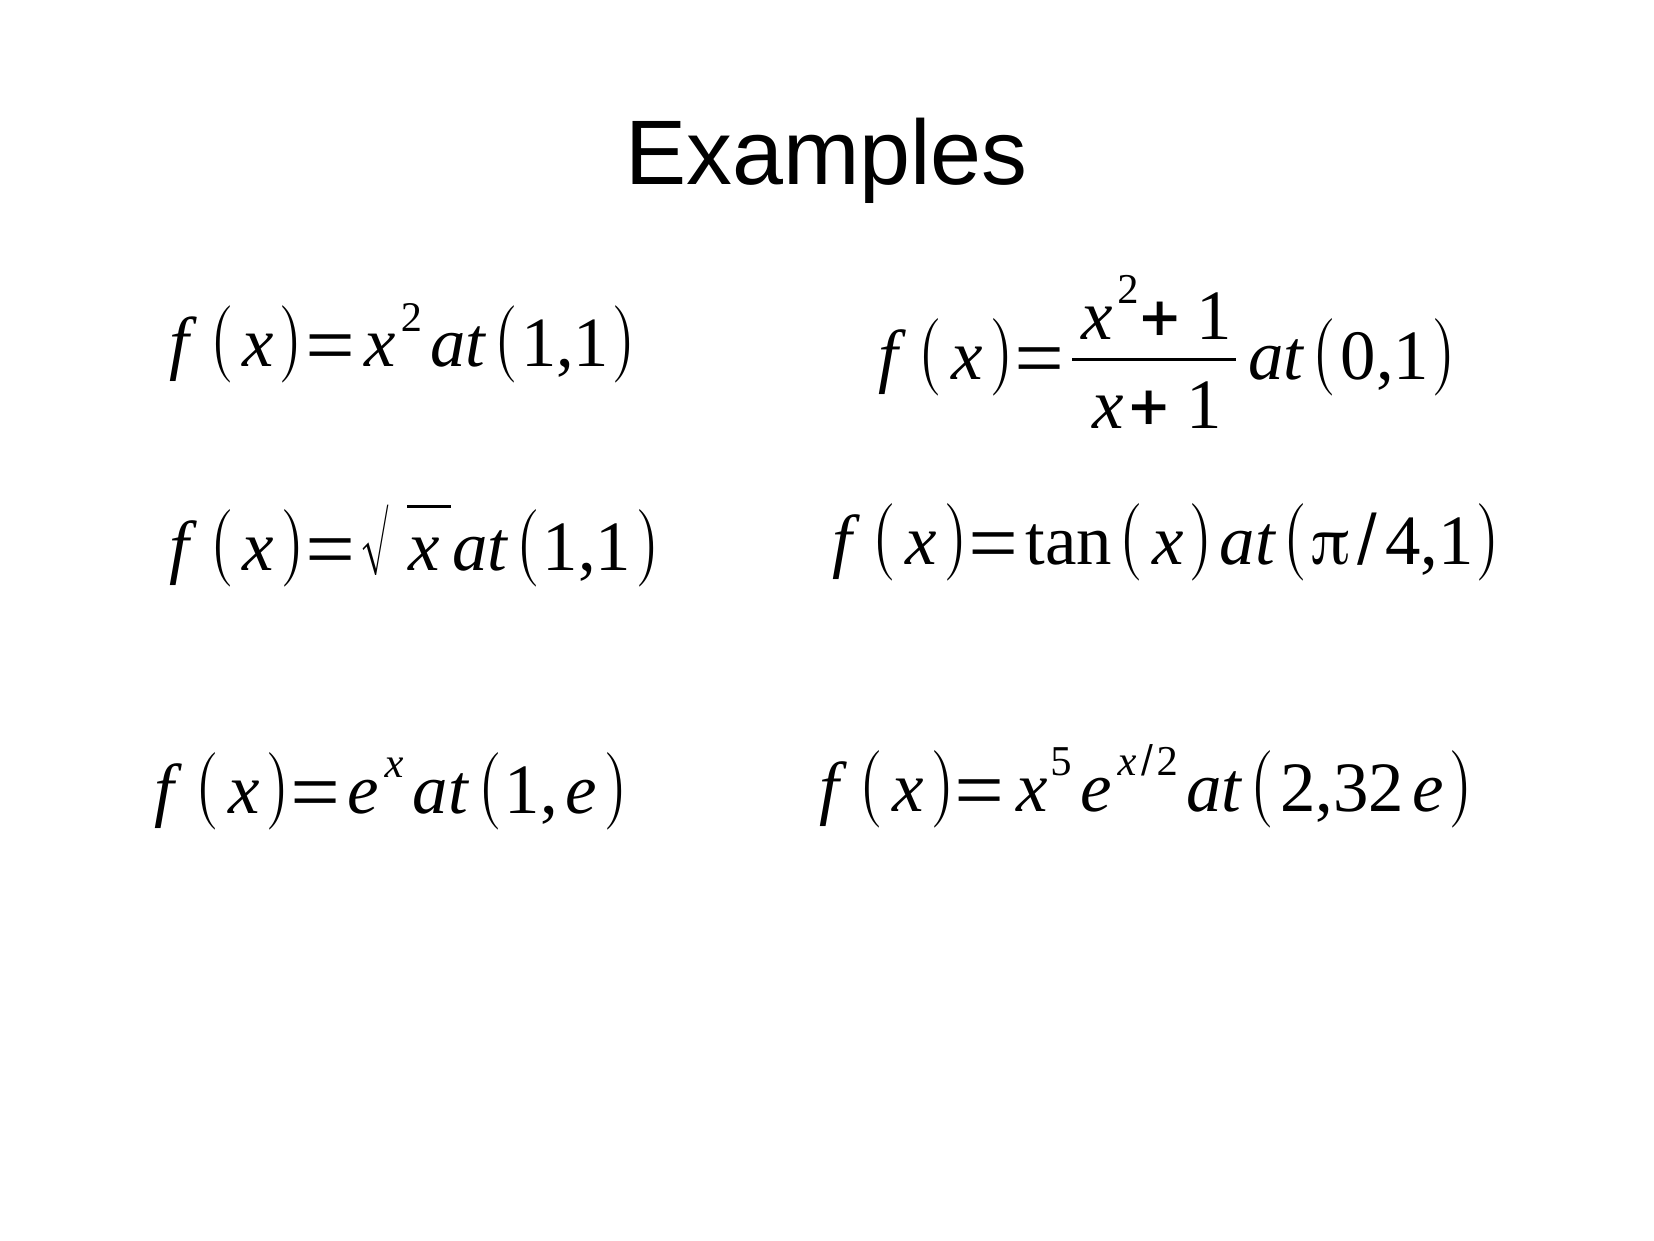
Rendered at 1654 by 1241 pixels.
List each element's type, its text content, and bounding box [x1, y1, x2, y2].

chart [797, 738, 1479, 830]
chart [147, 293, 642, 384]
chart [132, 740, 633, 832]
chart [856, 265, 1462, 444]
chart [147, 501, 665, 589]
chart [810, 501, 1506, 583]
title Examples [82, 49, 1571, 257]
